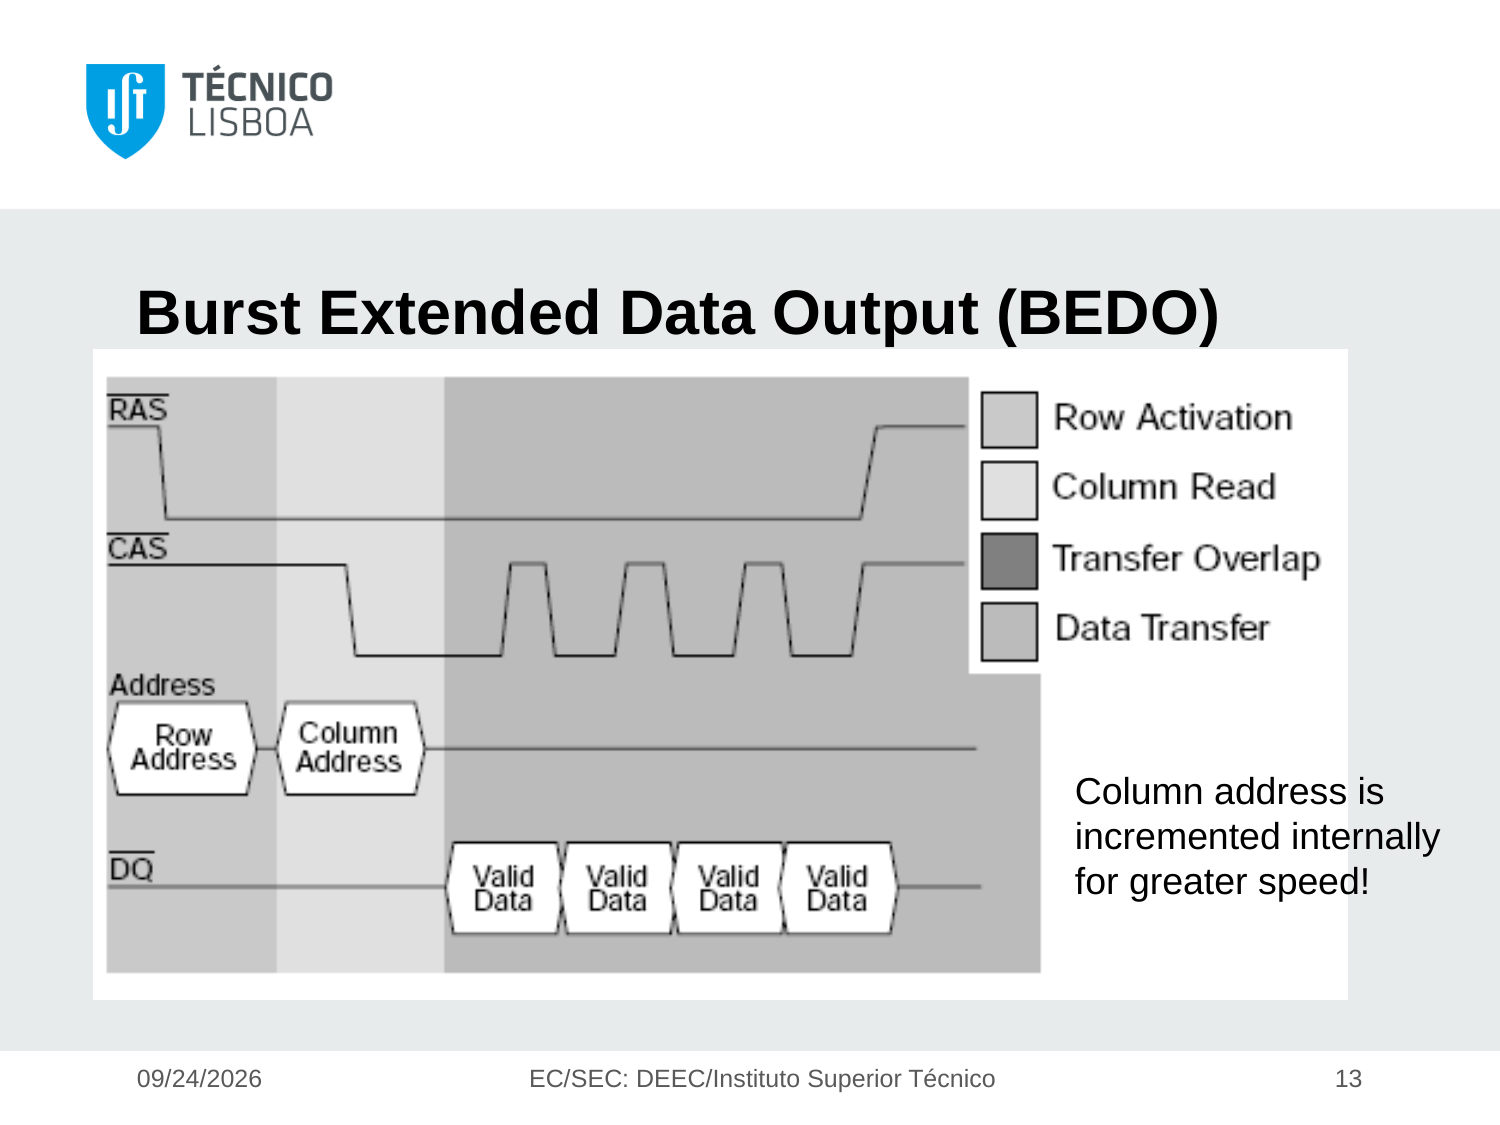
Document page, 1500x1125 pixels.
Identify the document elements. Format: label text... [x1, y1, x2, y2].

footer EC/SEC: DEEC/Instituto Superior Técnico [512, 1052, 1021, 1103]
text_box Column address is incremented internally for greater speed! [1060, 759, 1463, 910]
title Burst Extended Data Output (BEDO) [121, 237, 1378, 381]
picture [0, 0, 1500, 1125]
slide_number 11/22/2018 [121, 1052, 425, 1103]
slide_number <number> [1077, 1052, 1378, 1103]
